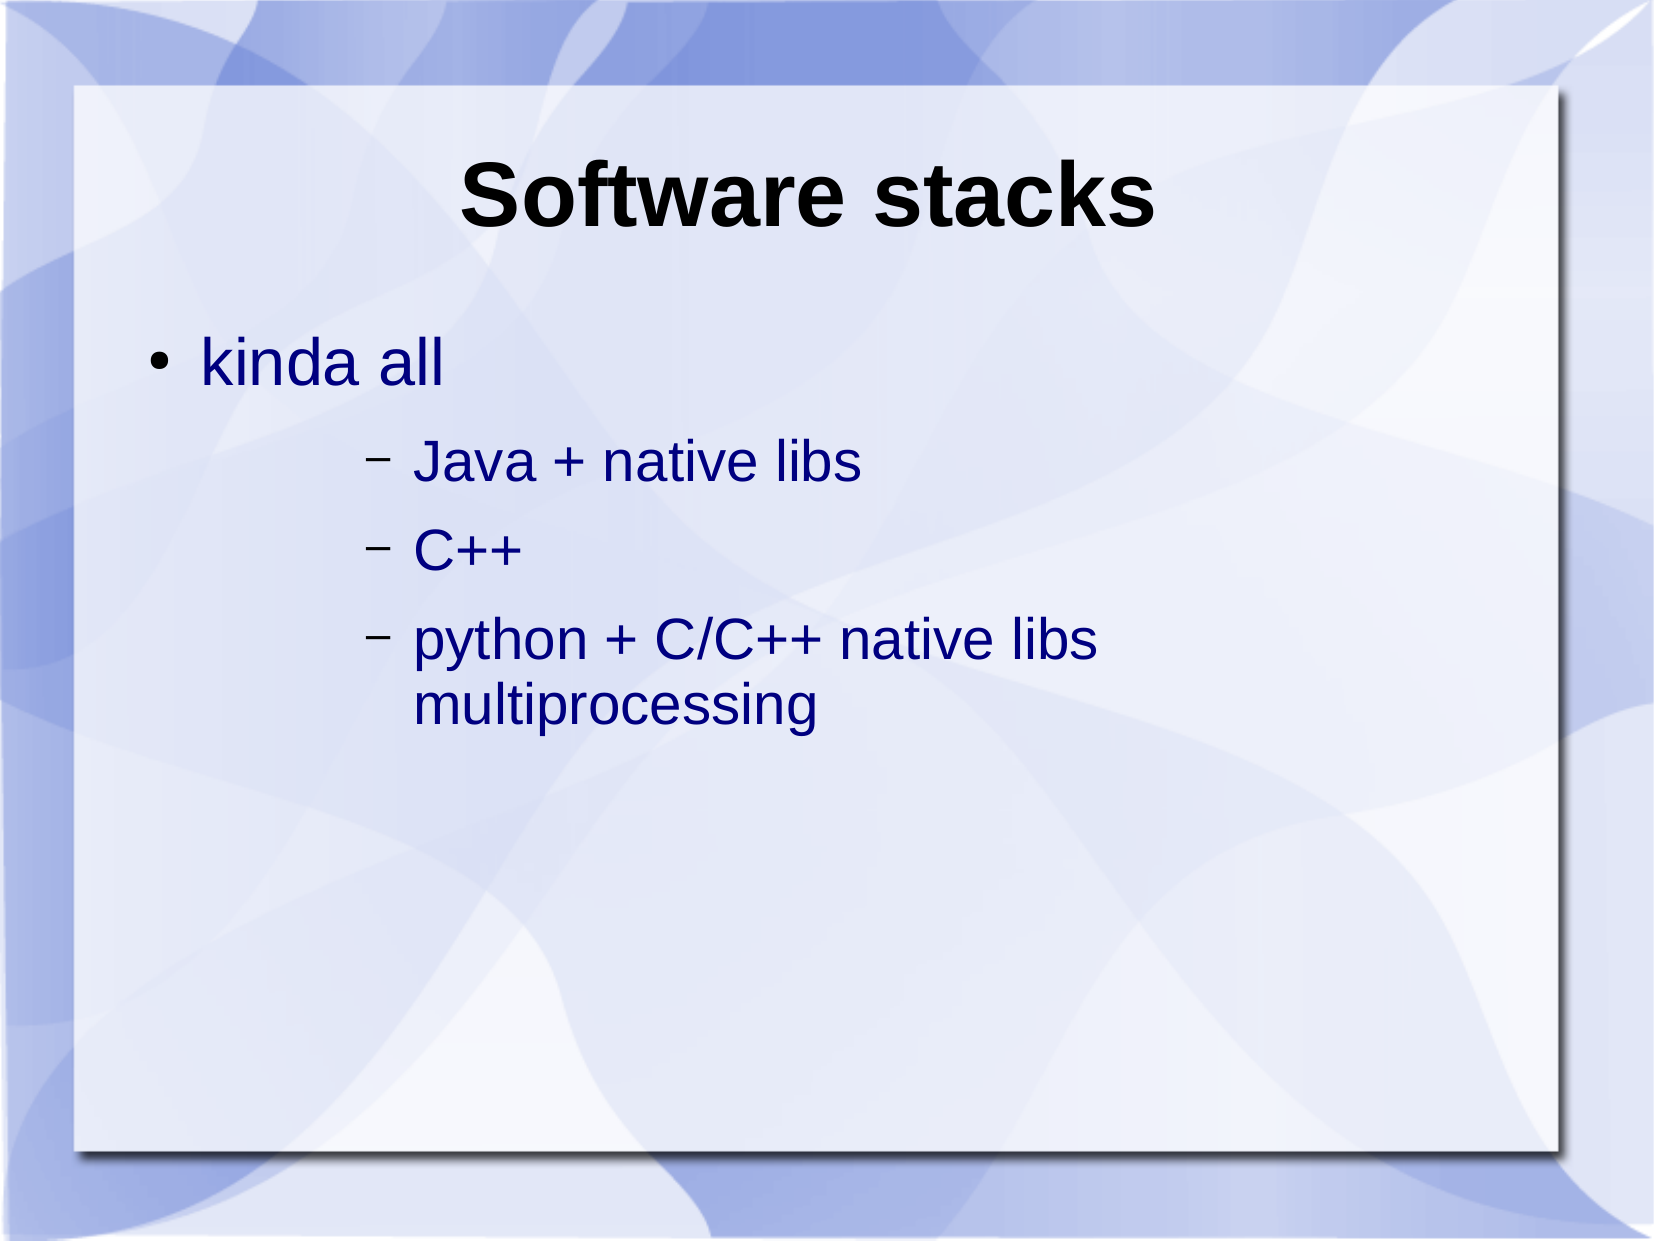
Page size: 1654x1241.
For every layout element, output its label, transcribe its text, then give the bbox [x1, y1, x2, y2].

picture [0, 0, 1654, 1241]
list kinda all Java + native libs C++ python + C/C++ native libs multiprocessing [129, 324, 1489, 1045]
title Software stacks [82, 90, 1536, 298]
